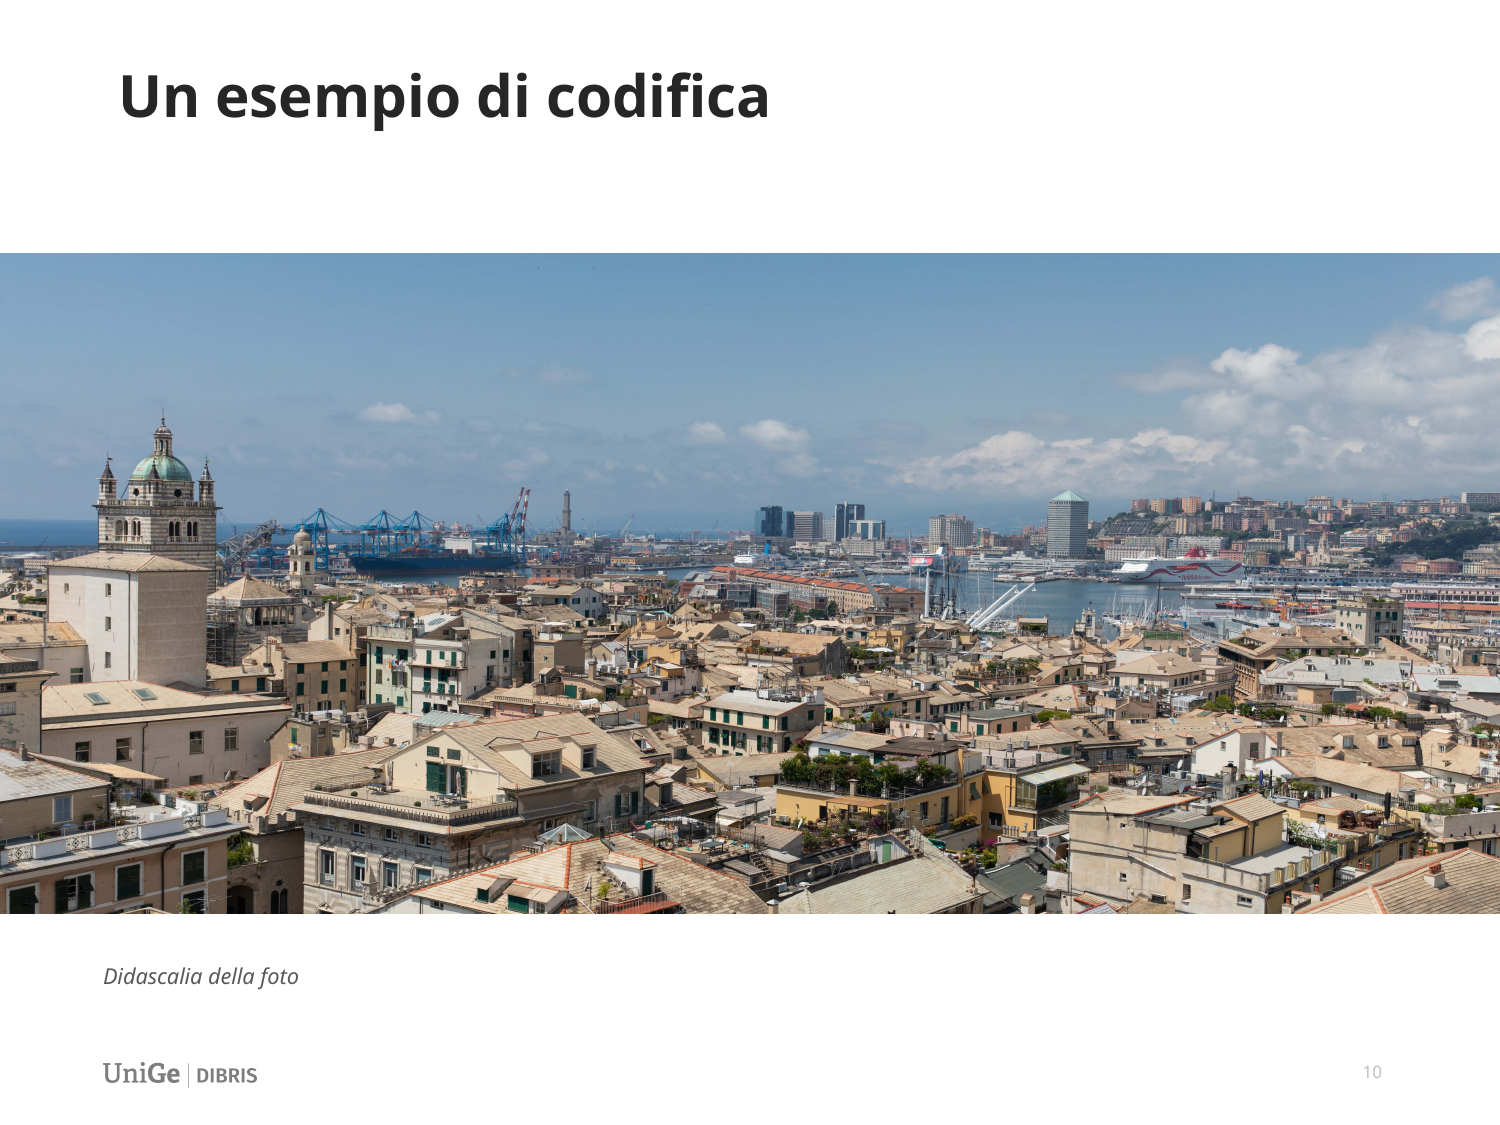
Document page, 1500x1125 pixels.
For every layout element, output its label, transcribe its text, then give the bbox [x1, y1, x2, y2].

picture [0, 253, 1500, 914]
title Un esempio di codifica [103, 59, 1397, 222]
list Didascalia della foto [103, 942, 1397, 1014]
